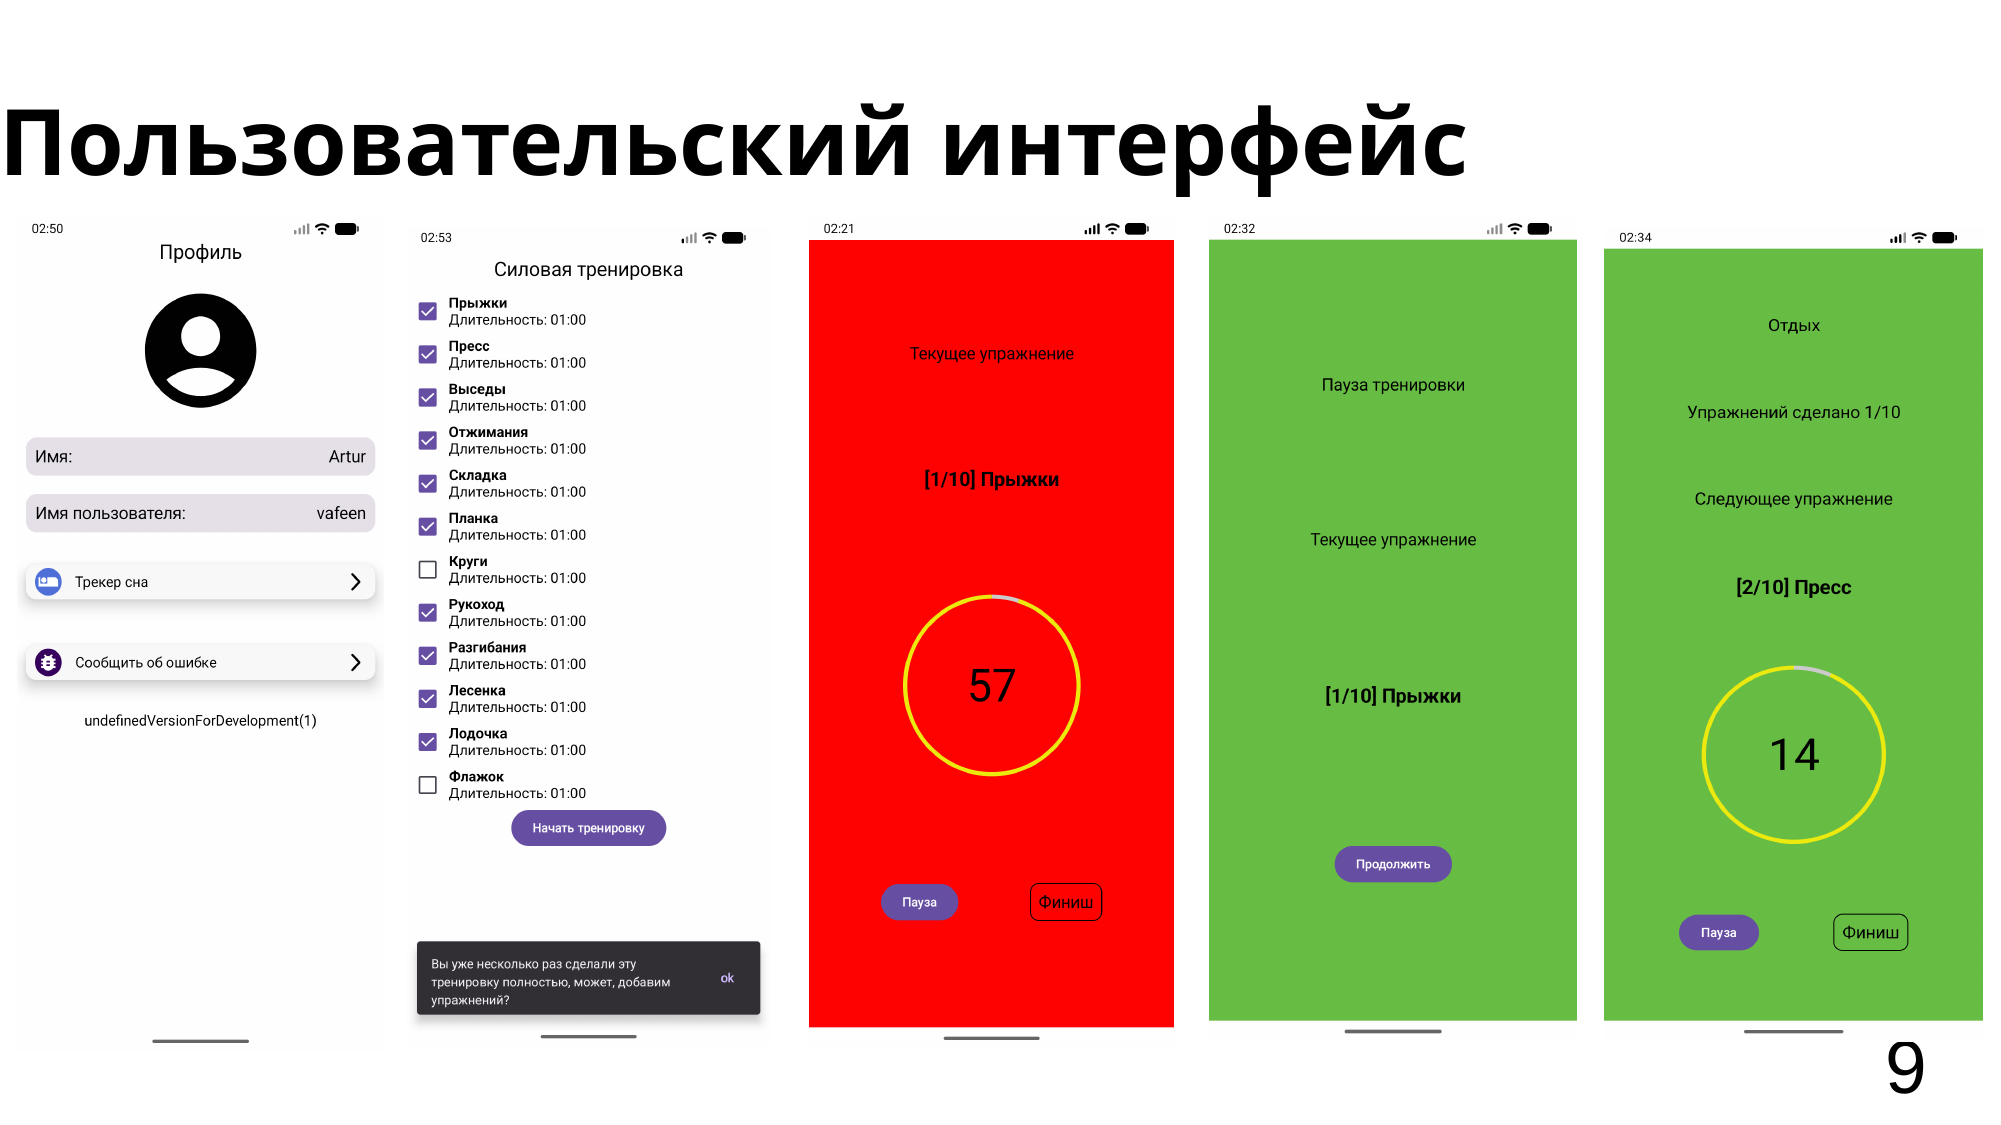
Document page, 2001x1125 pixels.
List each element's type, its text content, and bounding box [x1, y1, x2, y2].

picture [1209, 218, 1577, 1042]
picture [809, 218, 1174, 1050]
picture [406, 227, 771, 1047]
text_box 9 [1870, 1042, 1943, 1124]
title Пользовательский интерфейс [0, 0, 1697, 188]
picture [17, 218, 384, 1053]
picture [1604, 227, 1983, 1042]
